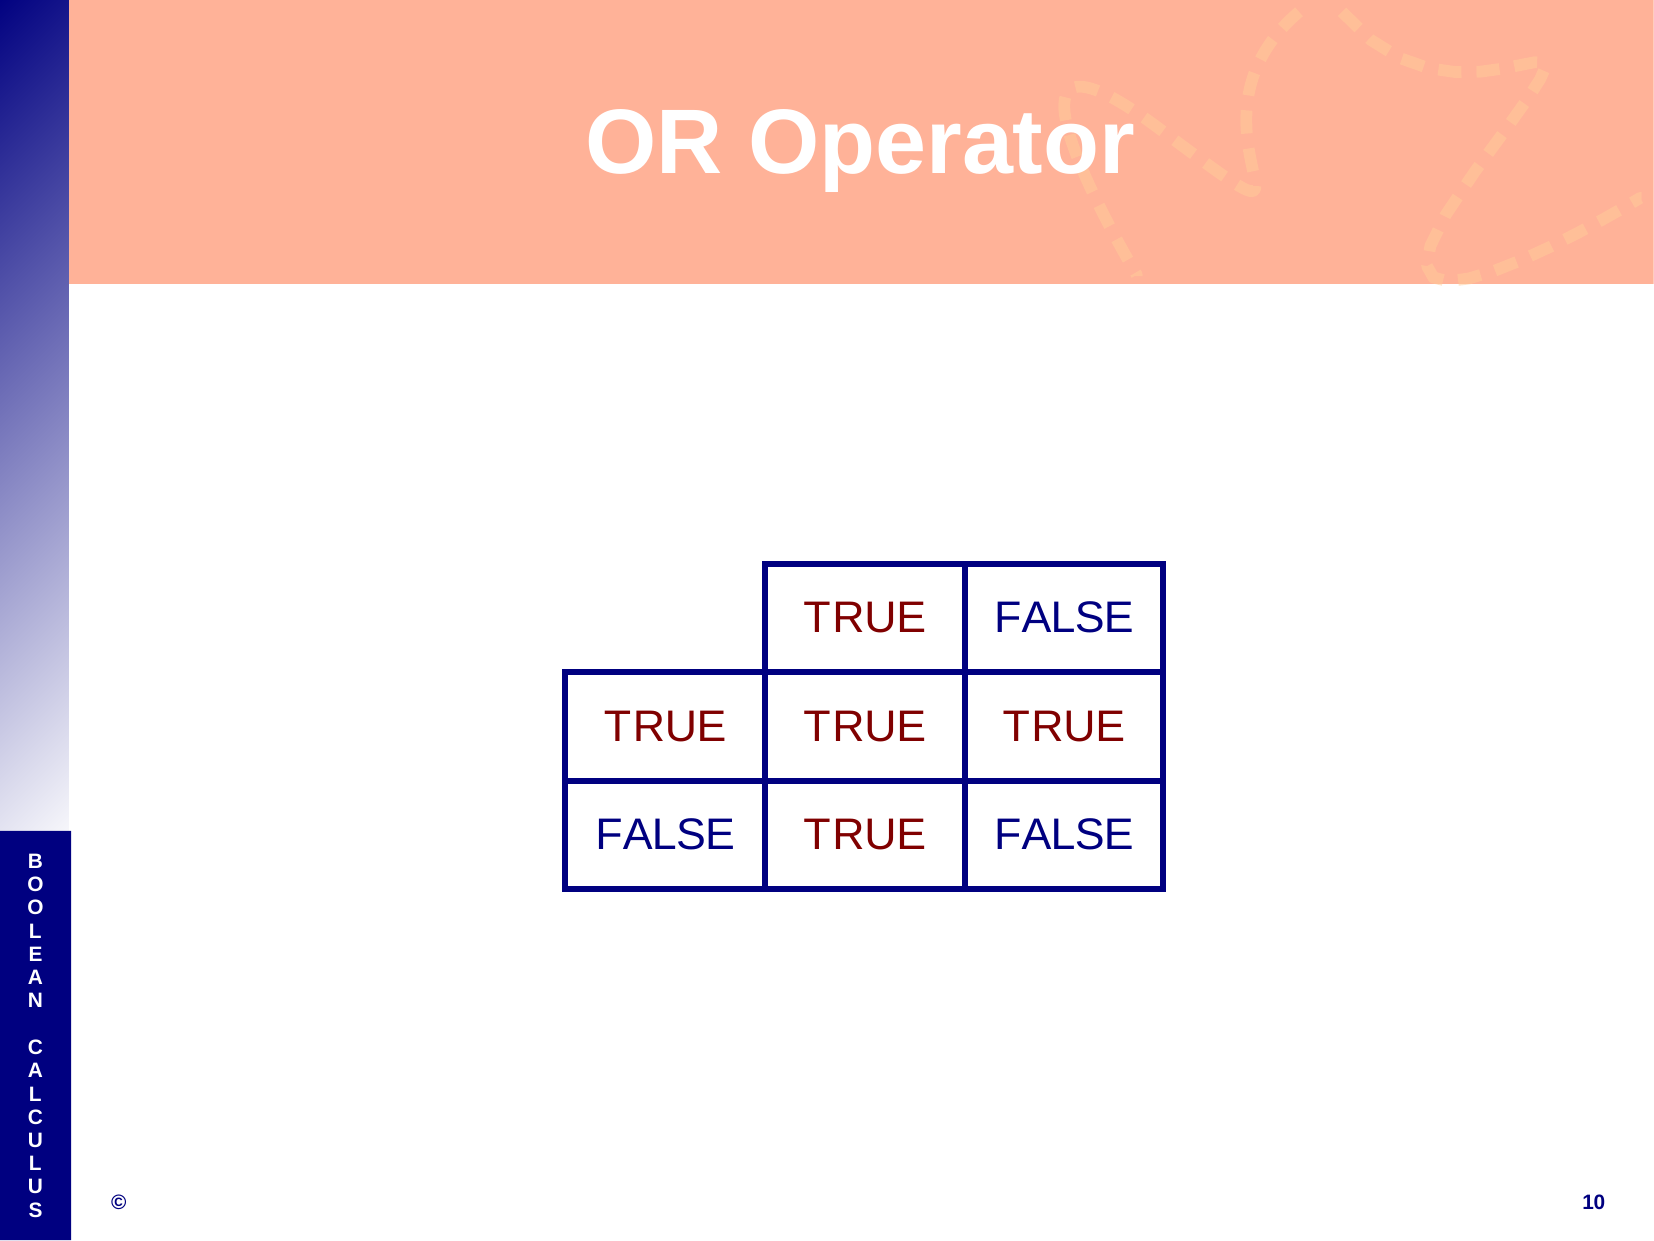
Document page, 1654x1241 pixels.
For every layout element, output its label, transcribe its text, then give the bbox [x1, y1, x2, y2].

text_box B O O L E A N C A L C U L U S [0, 830, 71, 1241]
title OR Operator [104, 37, 1617, 246]
chart [560, 559, 1295, 992]
